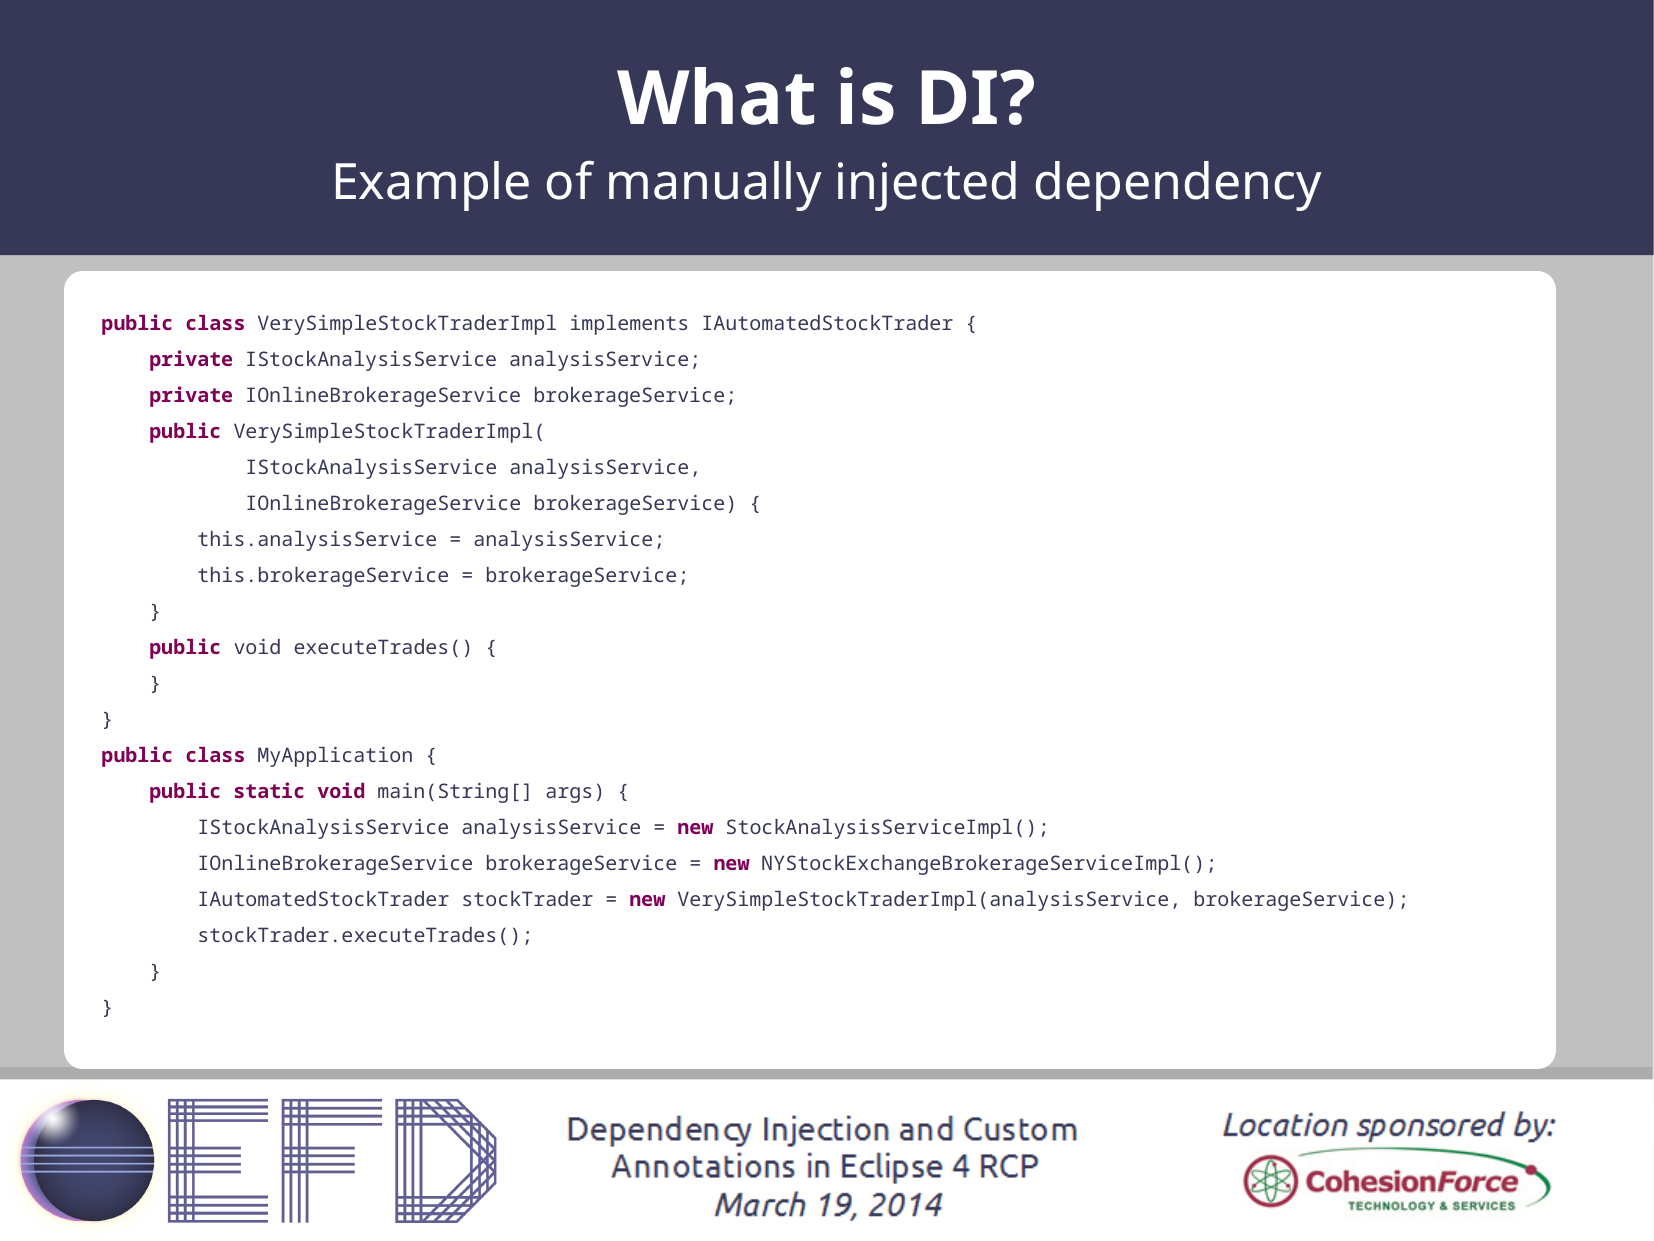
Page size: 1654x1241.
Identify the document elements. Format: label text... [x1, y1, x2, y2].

picture [549, 1082, 1105, 1241]
picture [0, 1079, 497, 1241]
list public class VerySimpleStockTraderImpl implements IAutomatedStockTrader { private IStockAnalysisService analysisService; private IOnlineBrokerageService brokerageService; public VerySimpleStockTraderImpl( IStockAnalysisService analysisService, IOnlineBrokerageService brokerageService) { this.analysisService = analysisService; this.brokerageService = brokerageService; } public void executeTrades() { } } public class MyApplication { public static void main(String[] args) { IStockAnalysisService analysisService = new StockAnalysisServiceImpl(); IOnlineBrokerageService brokerageService = new NYStockExchangeBrokerageServiceImpl(); IAutomatedStockTrader stockTrader = new VerySimpleStockTraderImpl(analysisService, brokerageService); stockTrader.executeTrades(); } } [82, 290, 1538, 1051]
title What is DI? Example of manually injected dependency [82, 25, 1571, 233]
picture [1110, 1104, 1654, 1241]
